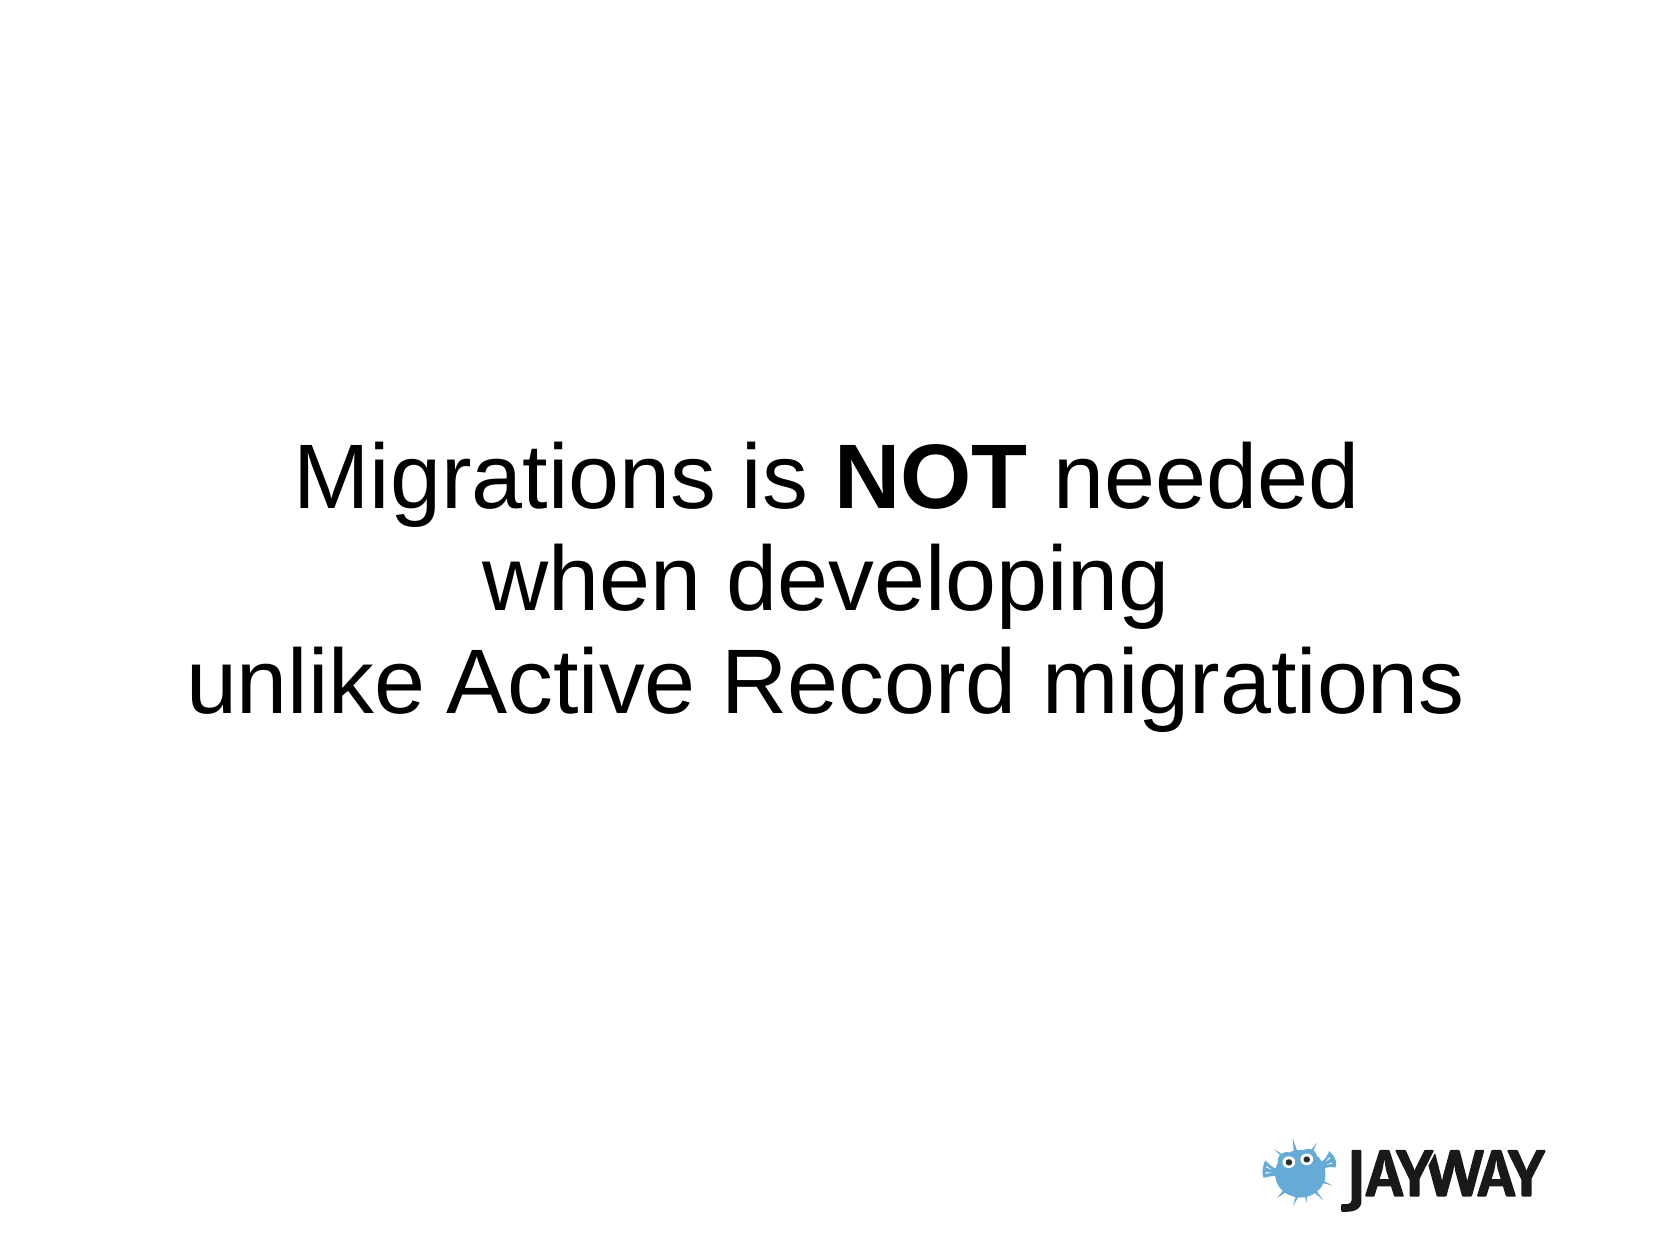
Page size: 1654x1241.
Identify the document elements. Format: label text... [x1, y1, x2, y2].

subtitle Migrations is NOT needed when developing unlike Active Record migrations [82, 56, 1571, 1102]
